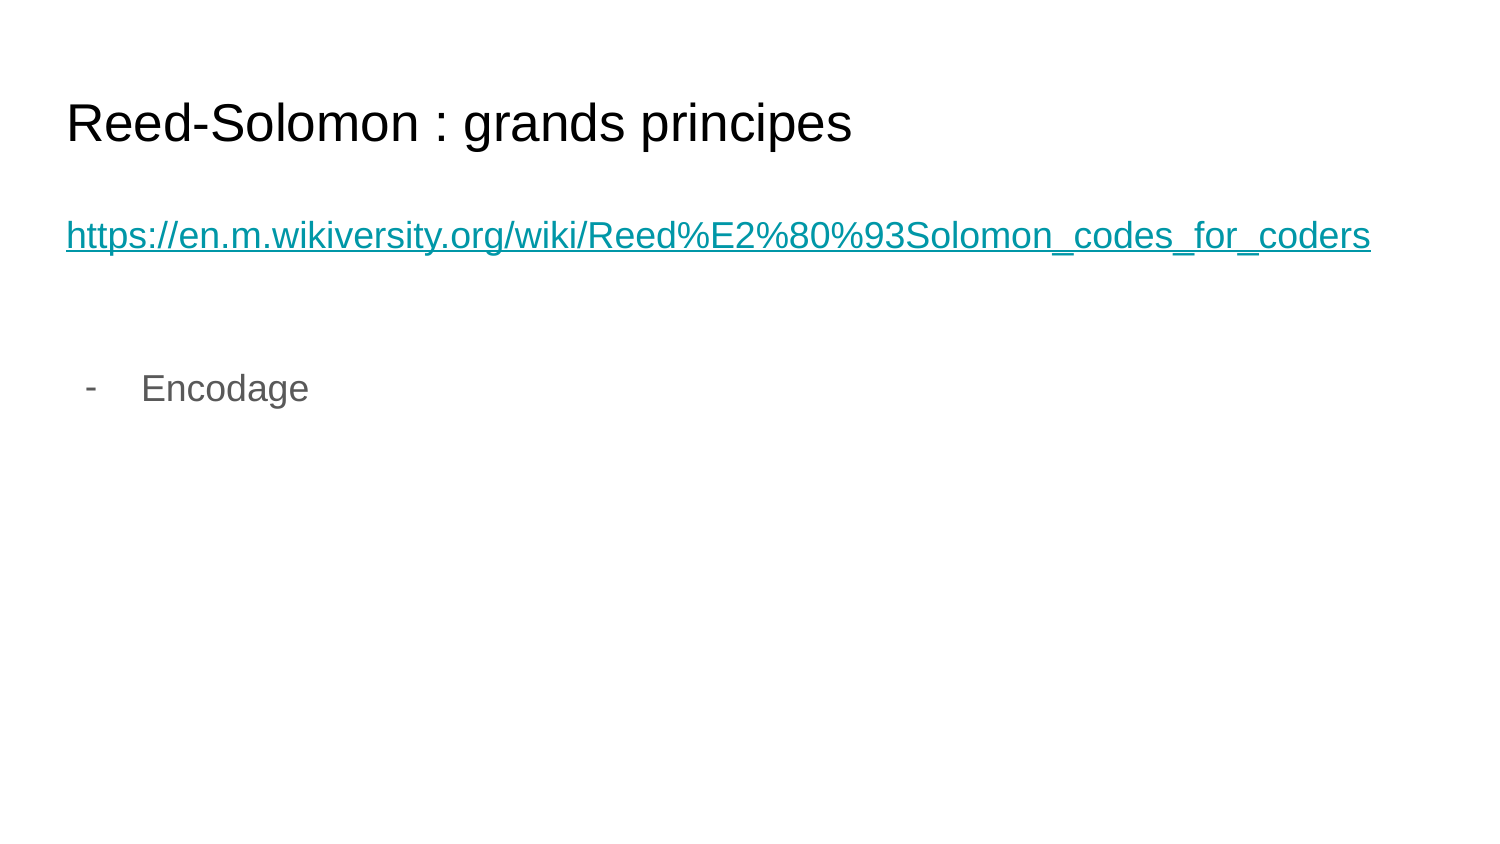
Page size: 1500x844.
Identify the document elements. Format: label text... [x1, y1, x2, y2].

title Reed-Solomon : grands principes [51, 72, 1449, 167]
list https://en.m.wikiversity.org/wiki/Reed%E2%80%93Solomon_codes_for_coders Encodage [51, 189, 1449, 750]
